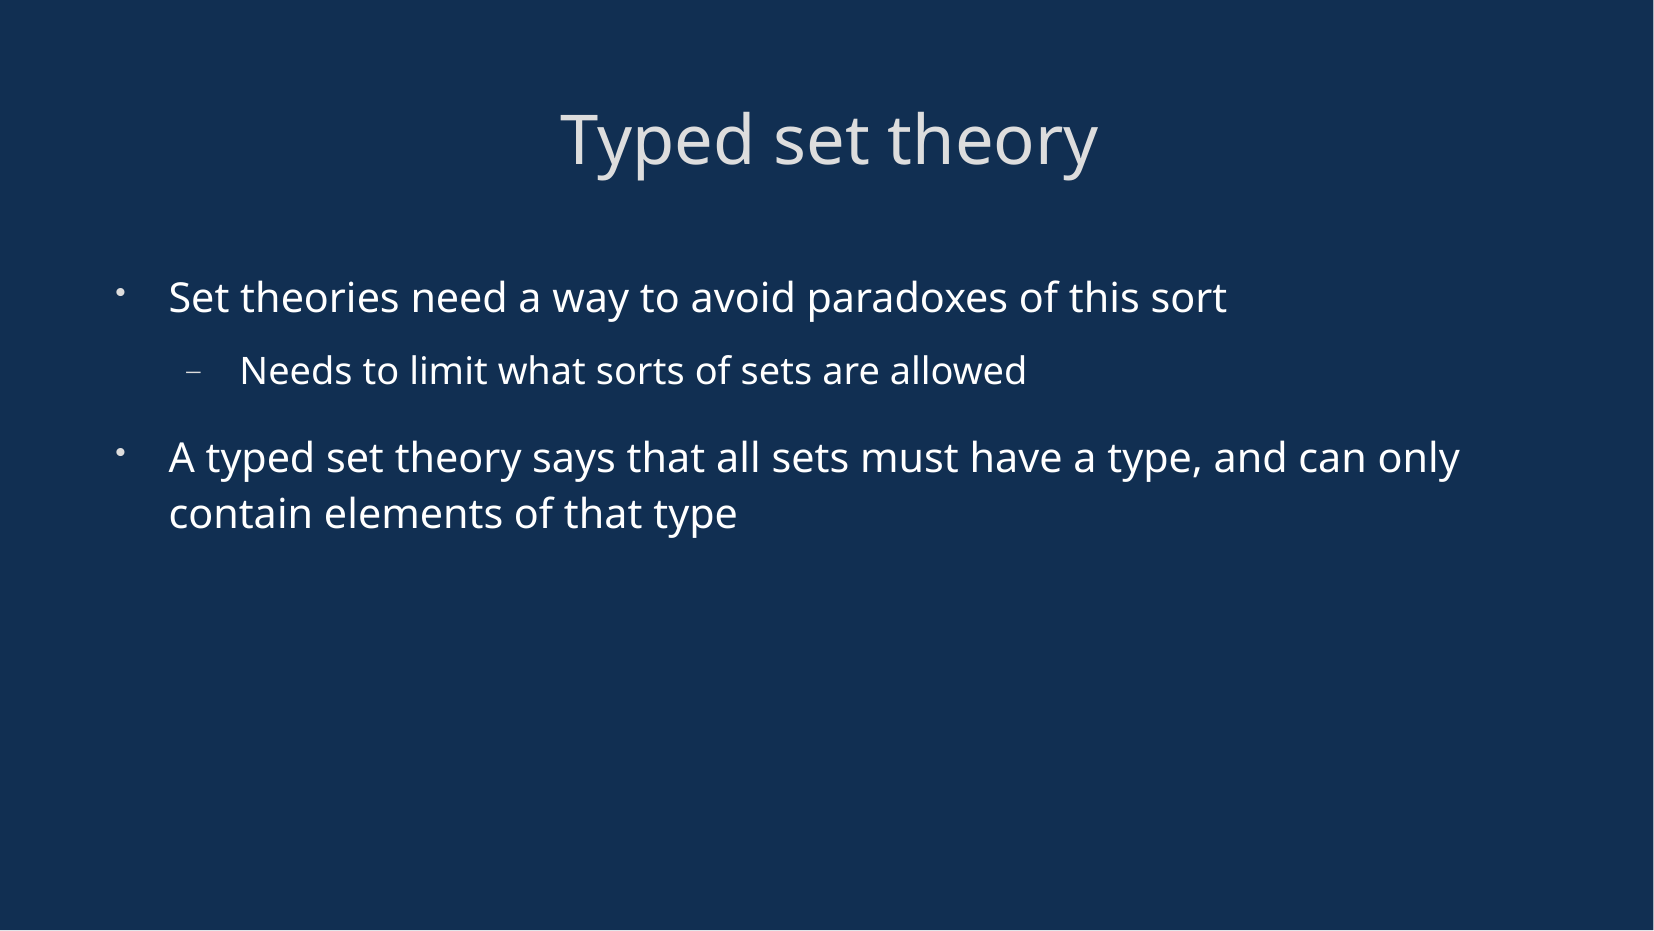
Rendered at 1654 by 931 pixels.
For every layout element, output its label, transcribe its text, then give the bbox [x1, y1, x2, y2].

title Typed set theory [97, 56, 1563, 220]
list Set theories need a way to avoid paradoxes of this sort Needs to limit what sorts of sets are allowed A typed set theory says that all sets must have a type, and can only contain elements of that type [97, 268, 1563, 806]
